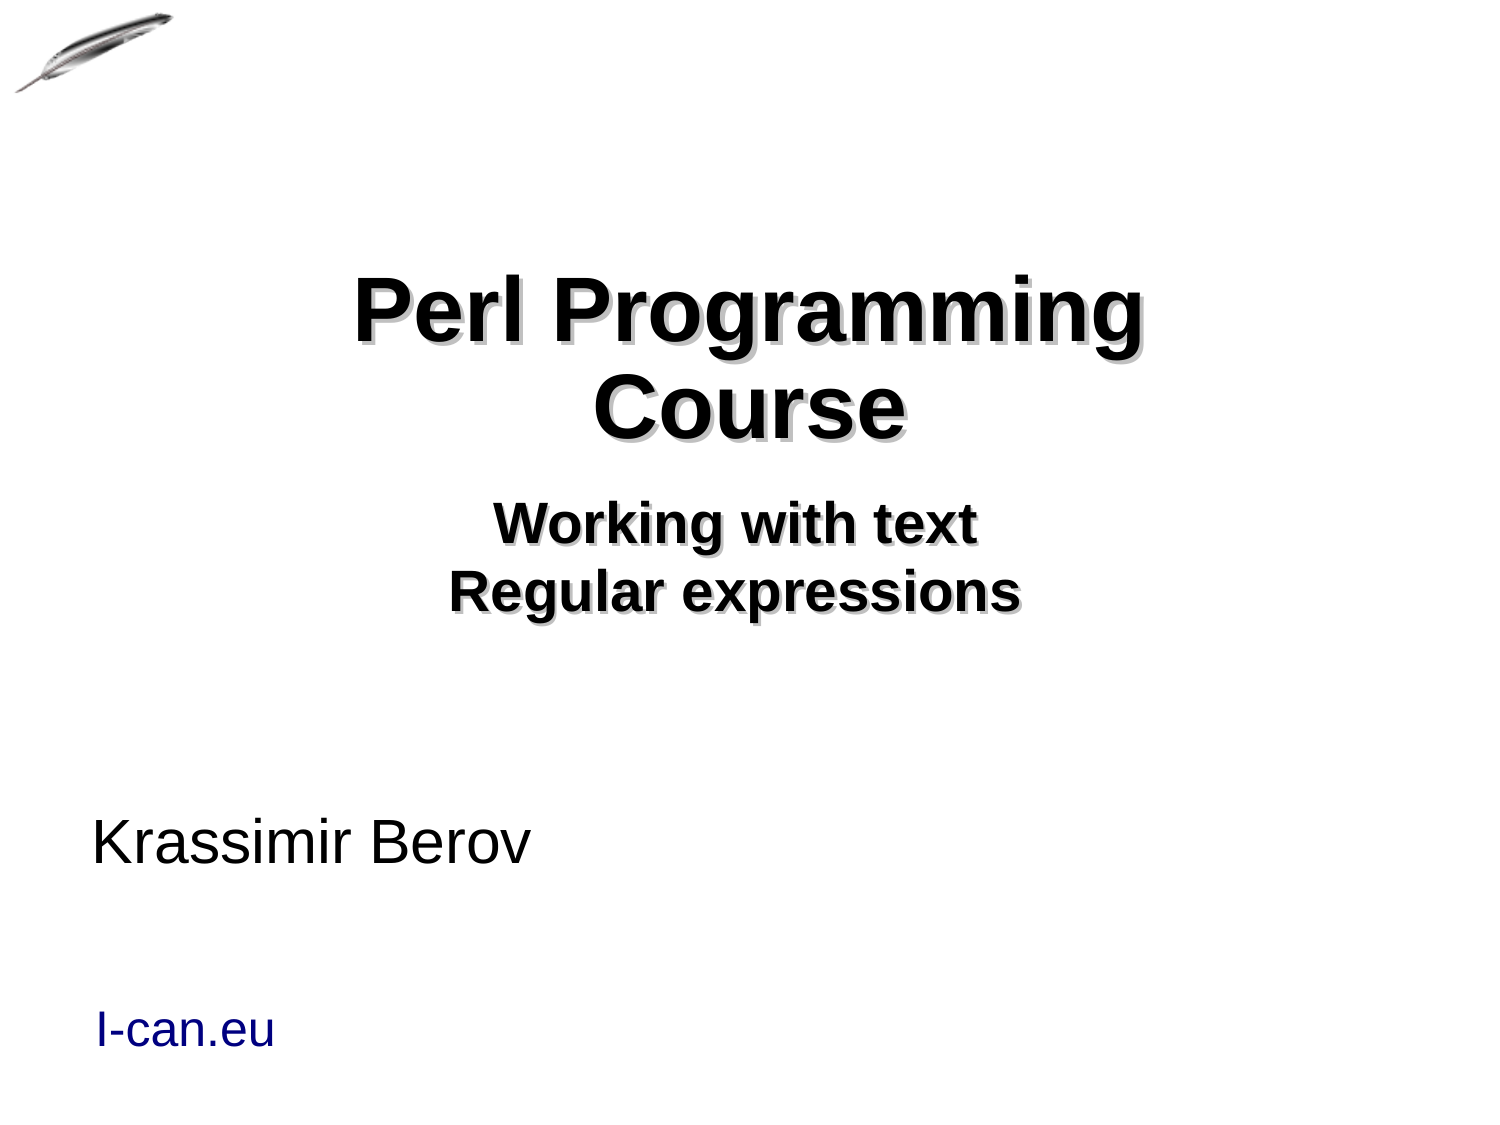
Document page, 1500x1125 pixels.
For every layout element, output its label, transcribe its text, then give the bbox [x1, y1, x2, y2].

text_box I-can.eu [80, 991, 291, 1065]
picture [11, 11, 179, 95]
text_box Krassimir Berov [77, 798, 642, 888]
text_box Working with text Regular expressions [434, 481, 1066, 629]
title Perl Programming Course [277, 249, 1223, 459]
